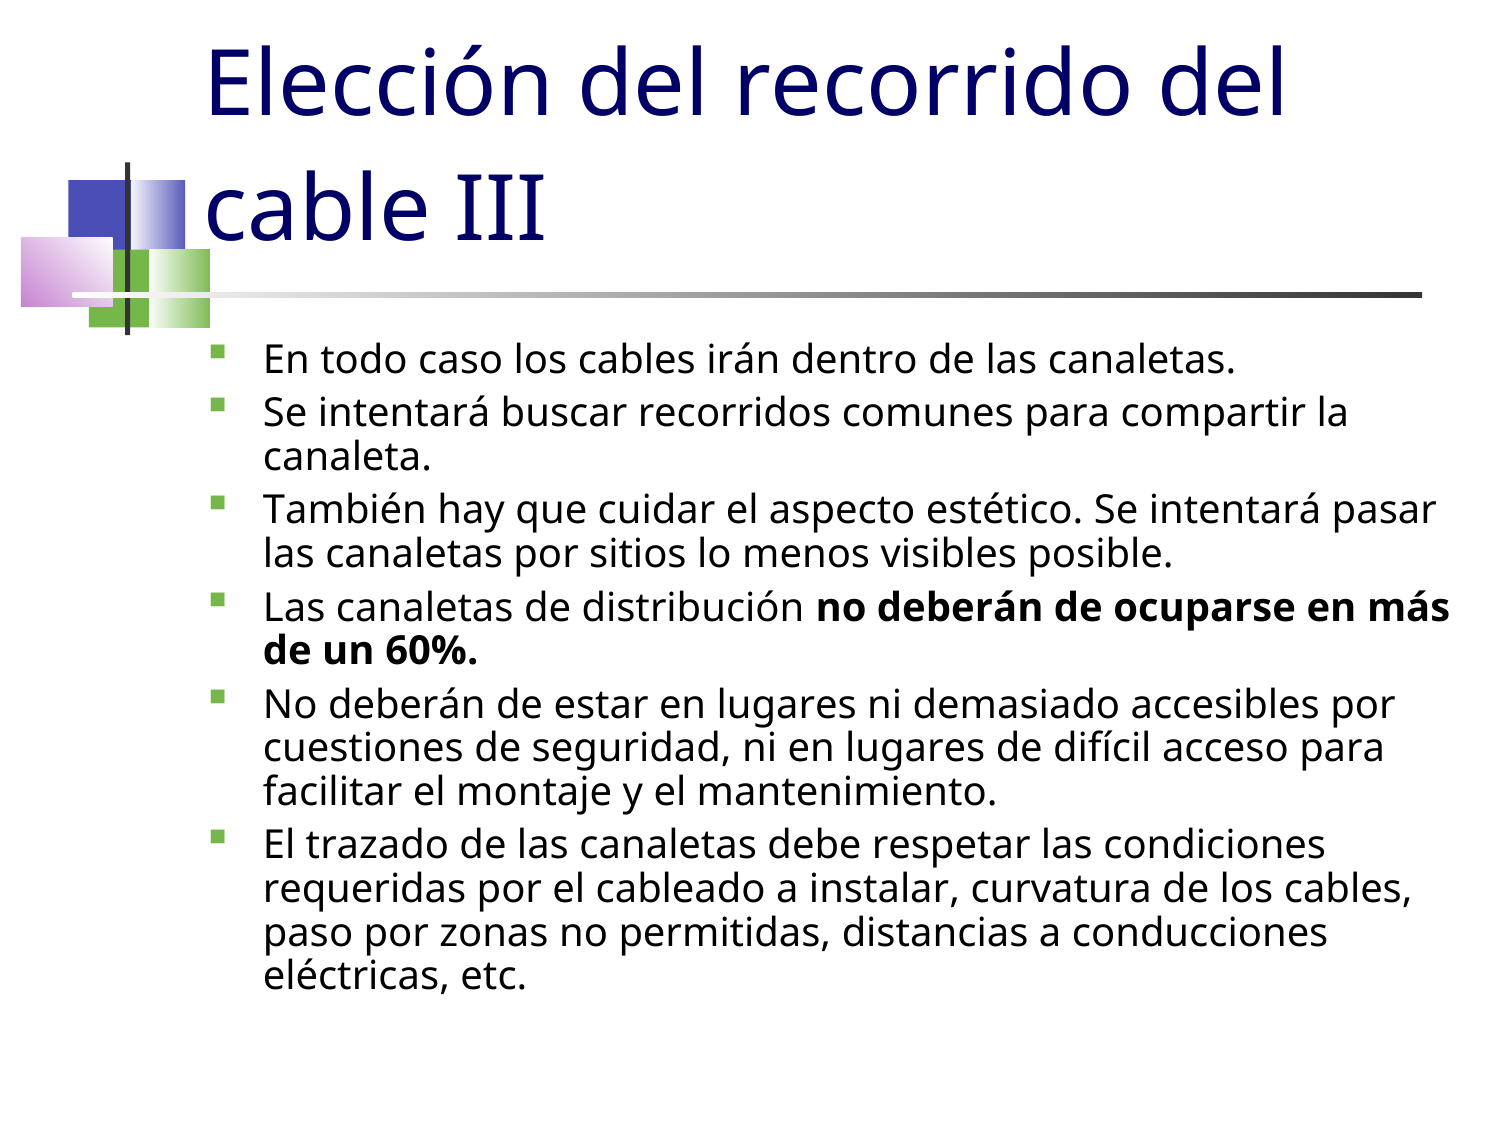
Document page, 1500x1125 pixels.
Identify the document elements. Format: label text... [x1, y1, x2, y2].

list En todo caso los cables irán dentro de las canaletas. Se intentará buscar recorridos comunes para compartir la canaleta. También hay que cuidar el aspecto estético. Se intentará pasar las canaletas por sitios lo menos visibles posible. Las canaletas de distribución no deberán de ocuparse en más de un 60%. No deberán de estar en lugares ni demasiado accesibles por cuestiones de seguridad, ni en lugares de difícil acceso para facilitar el montaje y el mantenimiento. El trazado de las canaletas debe respetar las condiciones requeridas por el cableado a instalar, curvatura de los cables, paso por zonas no permitidas, distancias a conducciones eléctricas, etc. [193, 331, 1469, 1007]
title Elección del recorrido del cable III [188, 35, 1468, 276]
